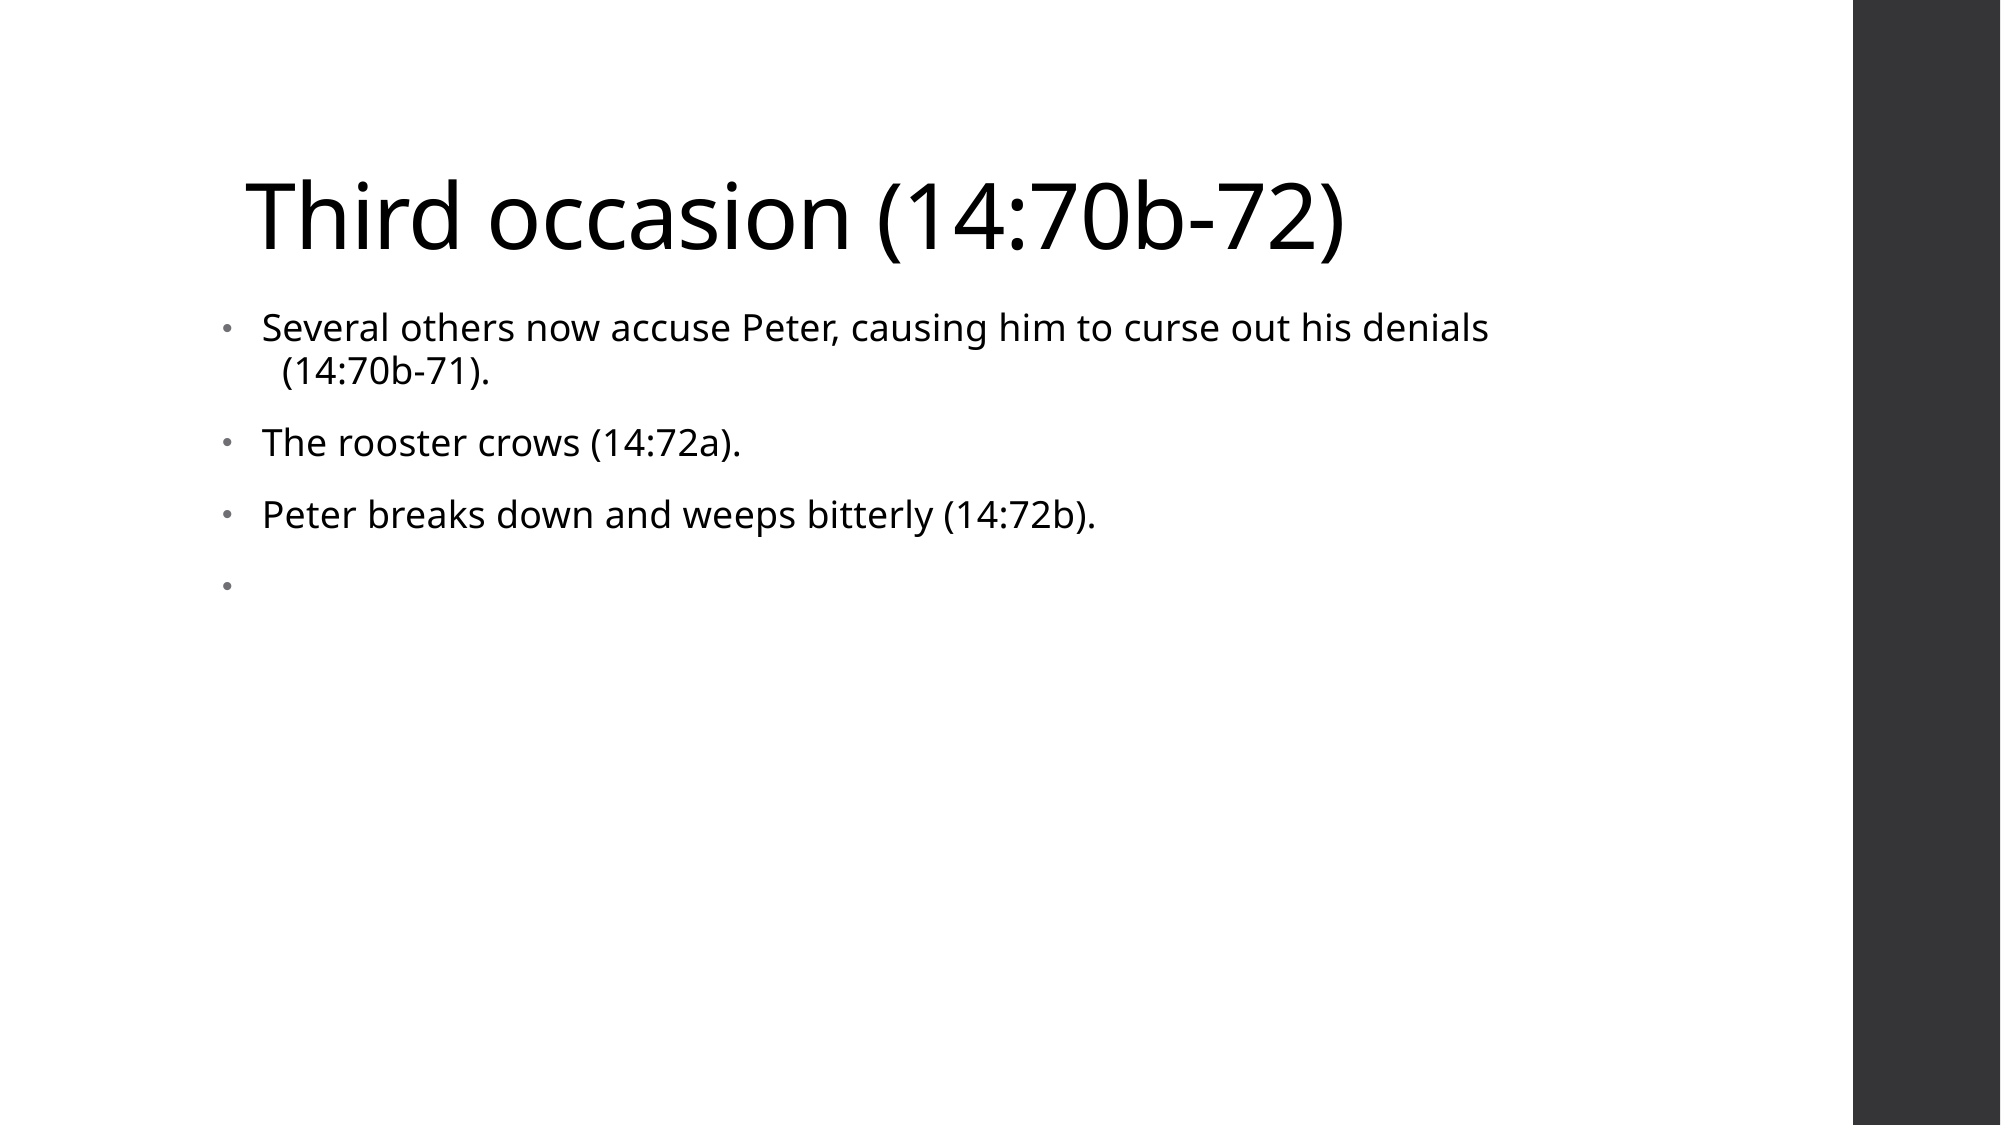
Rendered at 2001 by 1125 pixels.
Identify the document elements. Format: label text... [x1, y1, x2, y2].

title Third occasion (14:70b-72) [206, 60, 1797, 278]
list Several others now accuse Peter, causing him to curse out his denials (14:70b-71). The rooster crows (14:72a). Peter breaks down and weeps bitterly (14:72b). [206, 299, 1617, 1014]
